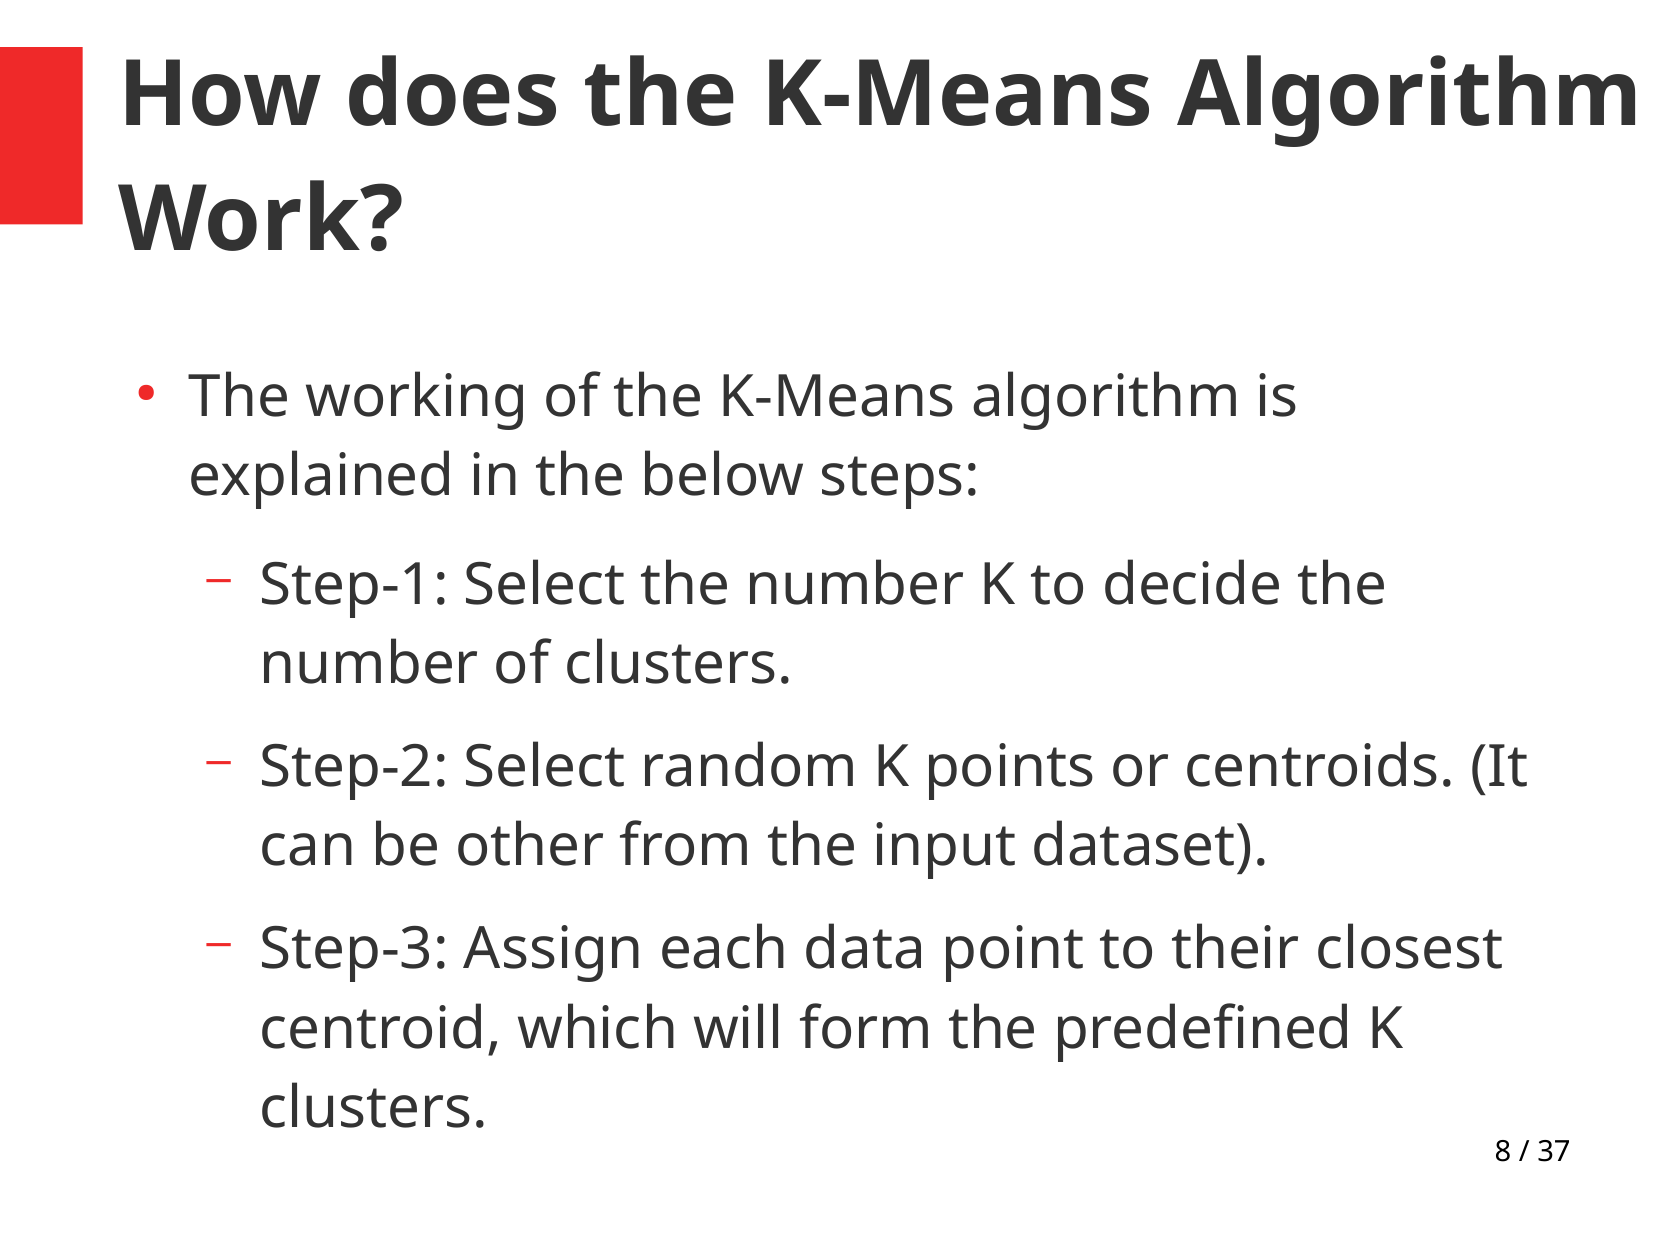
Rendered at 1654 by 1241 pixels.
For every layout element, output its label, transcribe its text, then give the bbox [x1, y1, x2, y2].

list The working of the K-Means algorithm is explained in the below steps: Step-1: Select the number K to decide the number of clusters. Step-2: Select random K points or centroids. (It can be other from the input dataset). Step-3: Assign each data point to their closest centroid, which will form the predefined K clusters. [118, 354, 1536, 1074]
title How does the K-Means Algorithm Work? [118, 28, 1654, 278]
